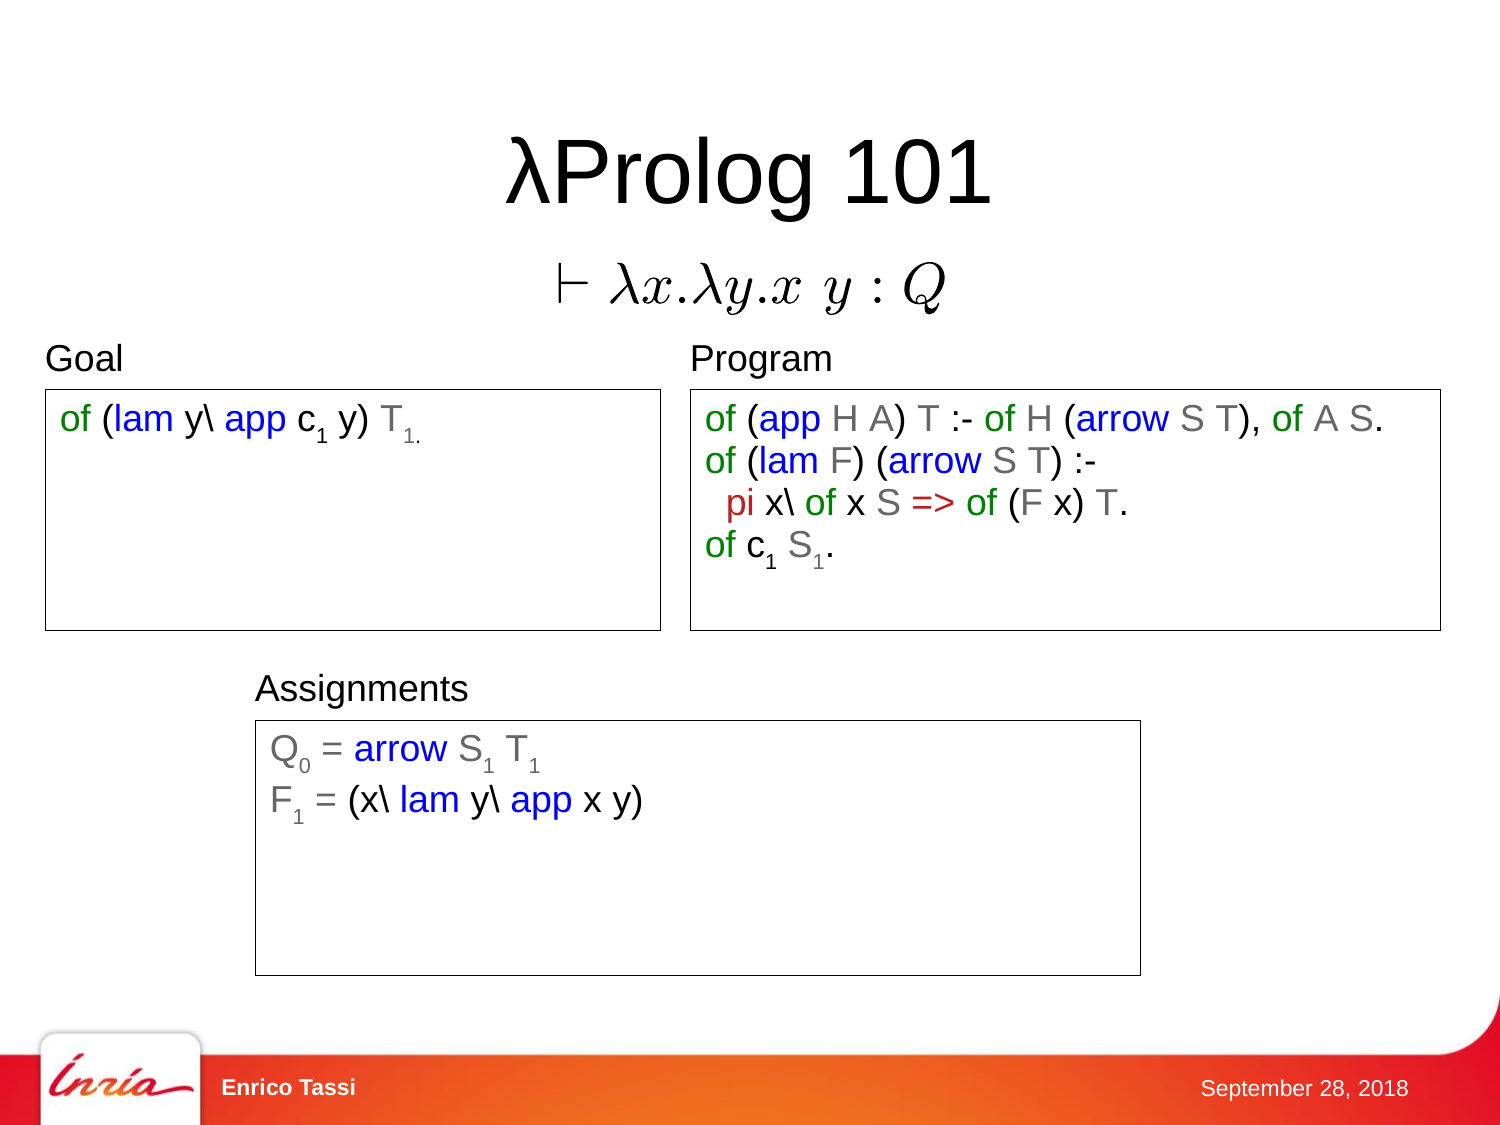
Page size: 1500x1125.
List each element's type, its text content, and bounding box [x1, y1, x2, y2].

text_box Assignments [240, 660, 511, 721]
text_box Q0 = arrow S1 T1 F1 = (x\ lam y\ app x y) [255, 720, 1141, 976]
text_box Goal [30, 329, 139, 387]
title λProlog 101 [131, 77, 1369, 266]
text_box [555, 261, 945, 316]
text_box Program [675, 329, 849, 387]
picture [0, 947, 1500, 1125]
text_box of (lam y\ app c1 y) T1. [45, 389, 661, 631]
text_box of (app H A) T :- of H (arrow S T), of A S. of (lam F) (arrow S T) :- pi x\ of x S => of (F x) T. of c1 S1. [690, 389, 1441, 631]
